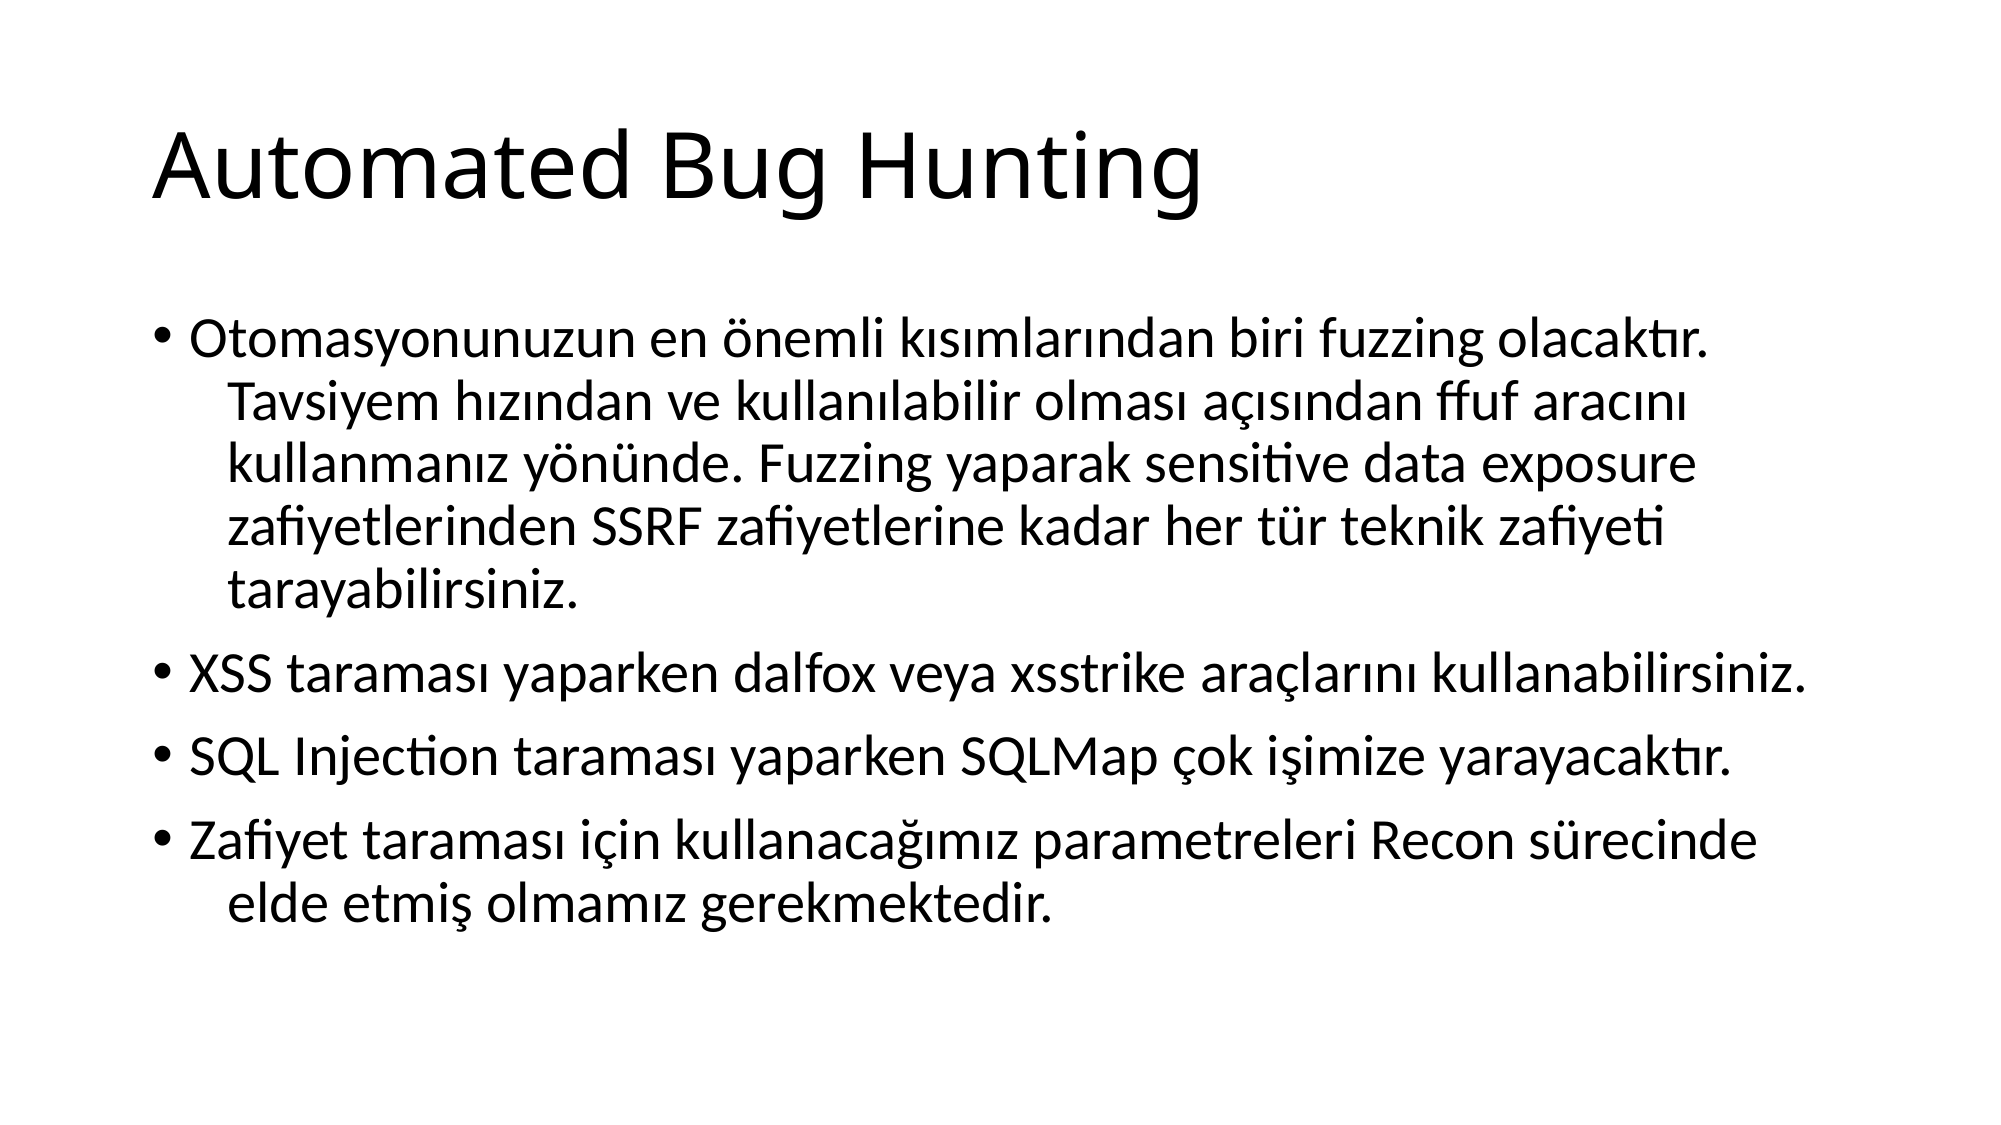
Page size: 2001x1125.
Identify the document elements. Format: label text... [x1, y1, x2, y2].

title Automated Bug Hunting [137, 59, 1863, 278]
list Otomasyonunuzun en önemli kısımlarından biri fuzzing olacaktır. Tavsiyem hızından ve kullanılabilir olması açısından ffuf aracını kullanmanız yönünde. Fuzzing yaparak sensitive data exposure zafiyetlerinden SSRF zafiyetlerine kadar her tür teknik zafiyeti tarayabilirsiniz. XSS taraması yaparken dalfox veya xsstrike araçlarını kullanabilirsiniz. SQL Injection taraması yaparken SQLMap çok işimize yarayacaktır. Zafiyet taraması için kullanacağımız parametreleri Recon sürecinde elde etmiş olmamız gerekmektedir. [137, 299, 1863, 1014]
